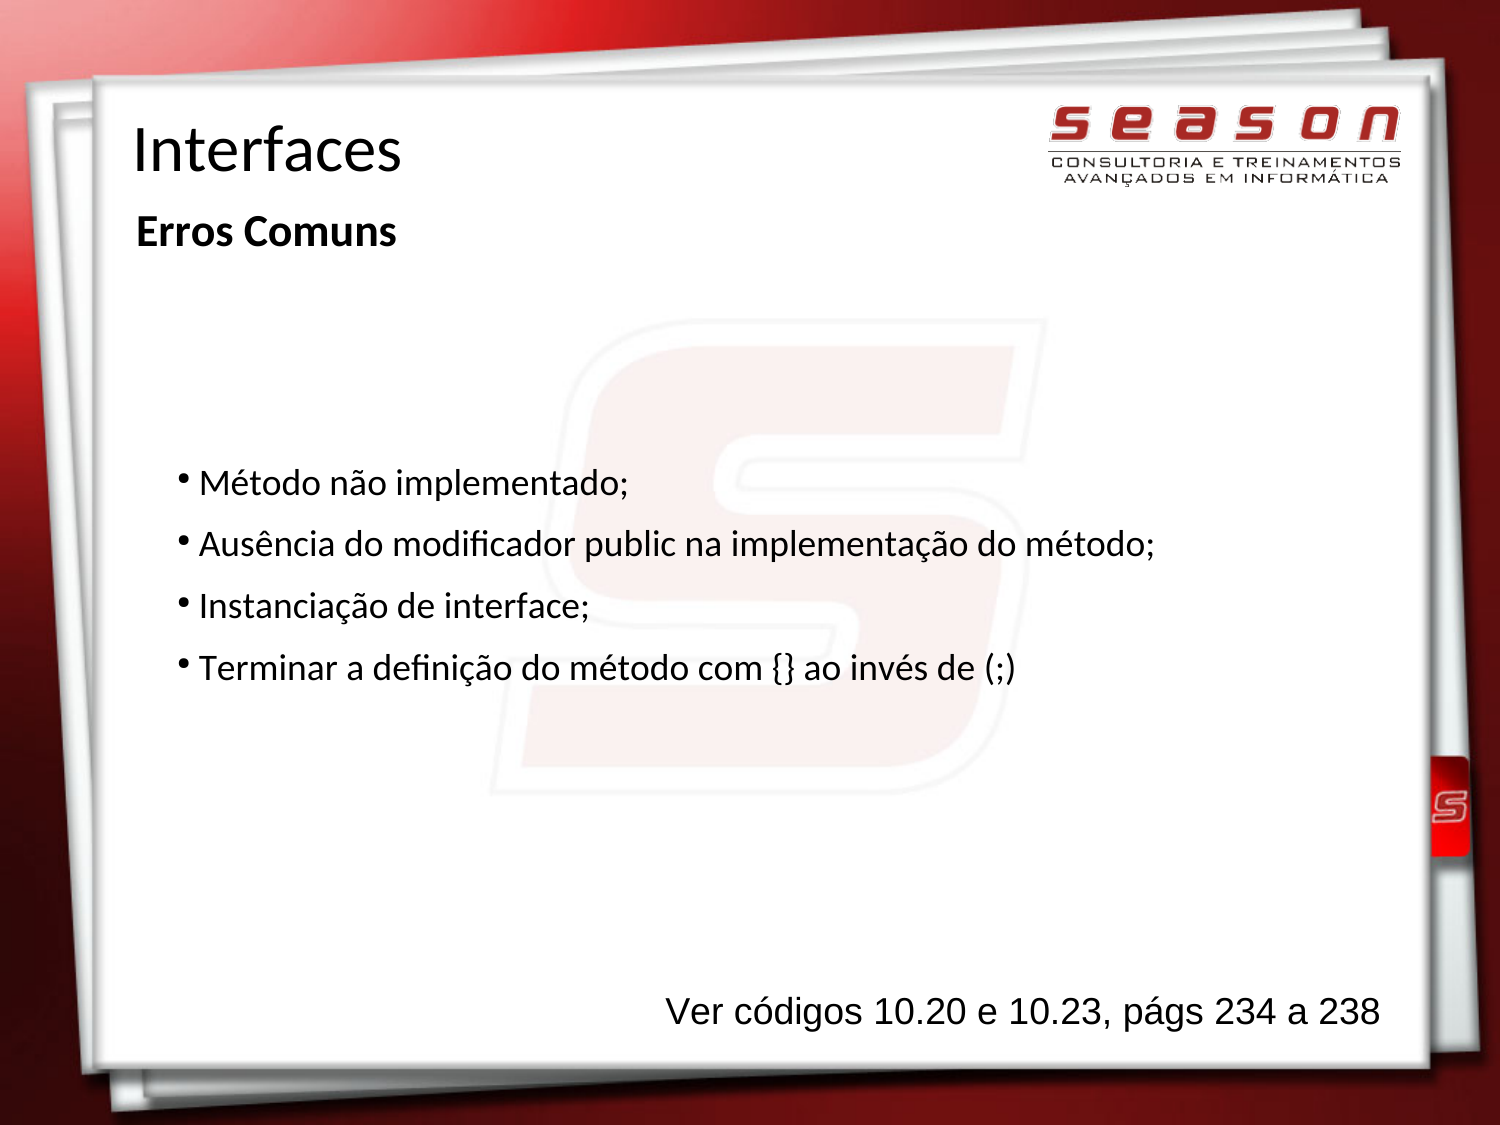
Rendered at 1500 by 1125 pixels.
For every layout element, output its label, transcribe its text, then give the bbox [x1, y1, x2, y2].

title Interfaces [118, 33, 1394, 257]
picture [0, 0, 1500, 1125]
text_box Ver códigos 10.20 e 10.23, págs 234 a 238 [649, 979, 1396, 1040]
text_box Método não implementado; Ausência do modificador public na implementação do método; Instanciação de interface; Terminar a definição do método com {} ao invés de (;) [177, 304, 1347, 841]
text_box Erros Comuns [119, 200, 1240, 256]
